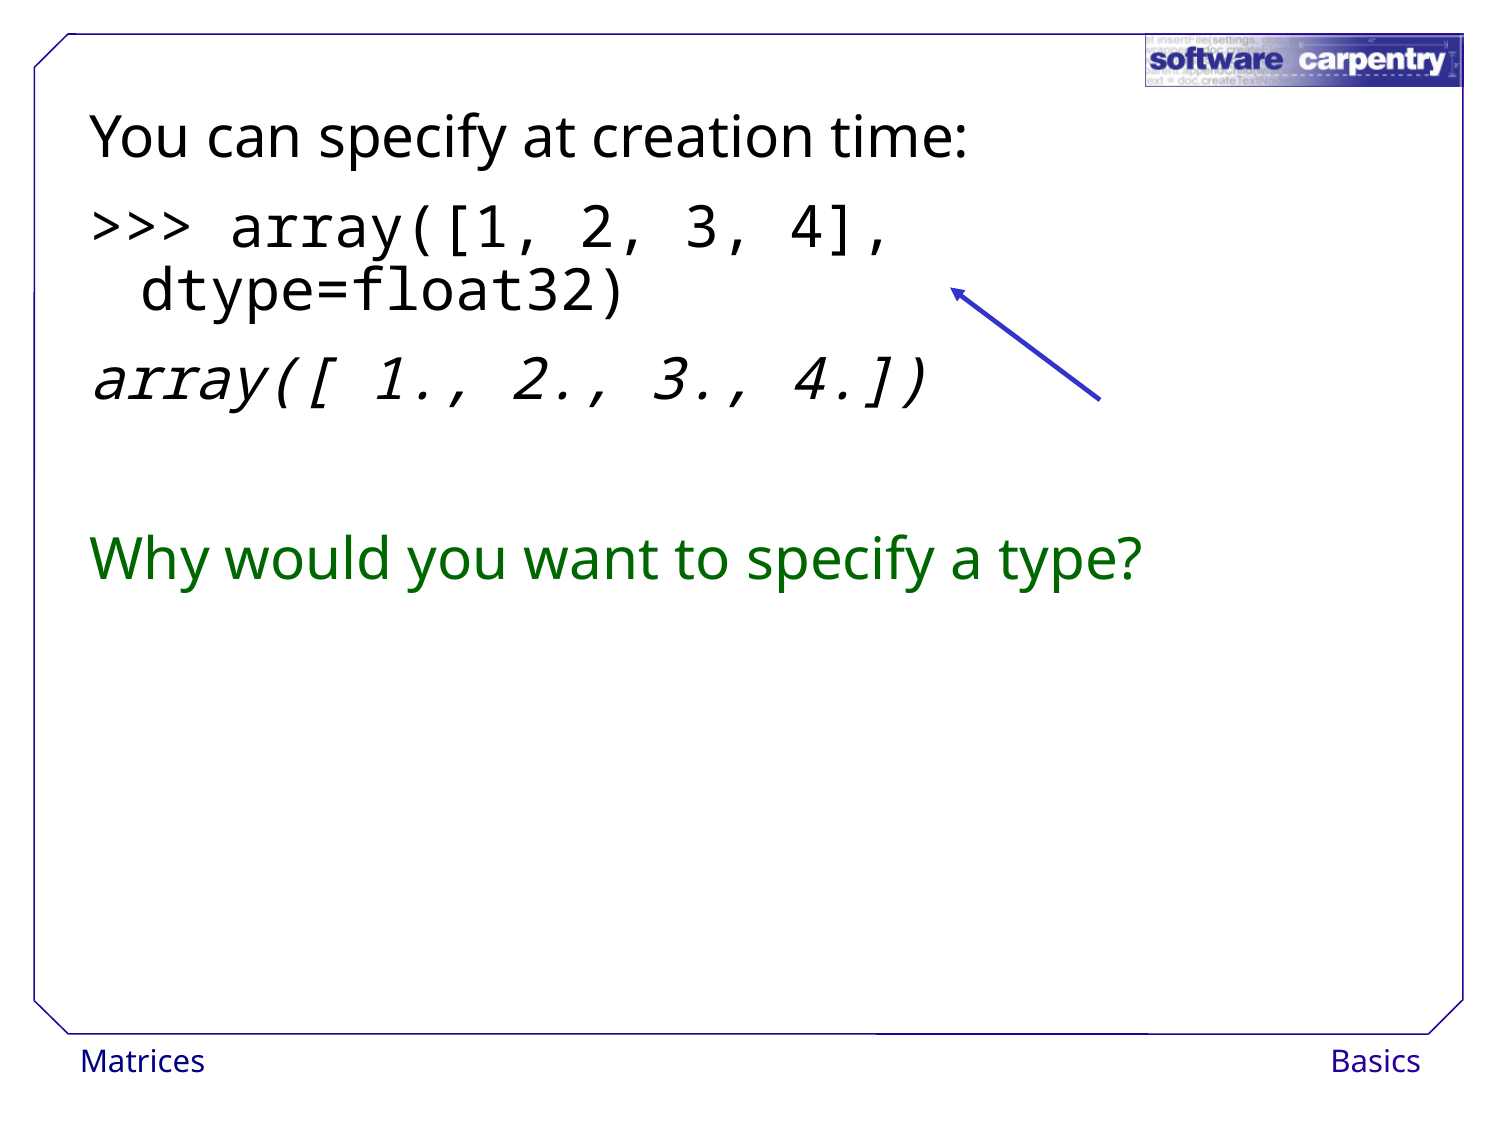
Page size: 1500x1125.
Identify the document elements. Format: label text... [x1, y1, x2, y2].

picture [1145, 33, 1464, 87]
list You can specify at creation time: >>> array([1, 2, 3, 4], dtype=float32) array([ 1., 2., 3., 4.]) Why would you want to specify a type? [75, 99, 1426, 1013]
